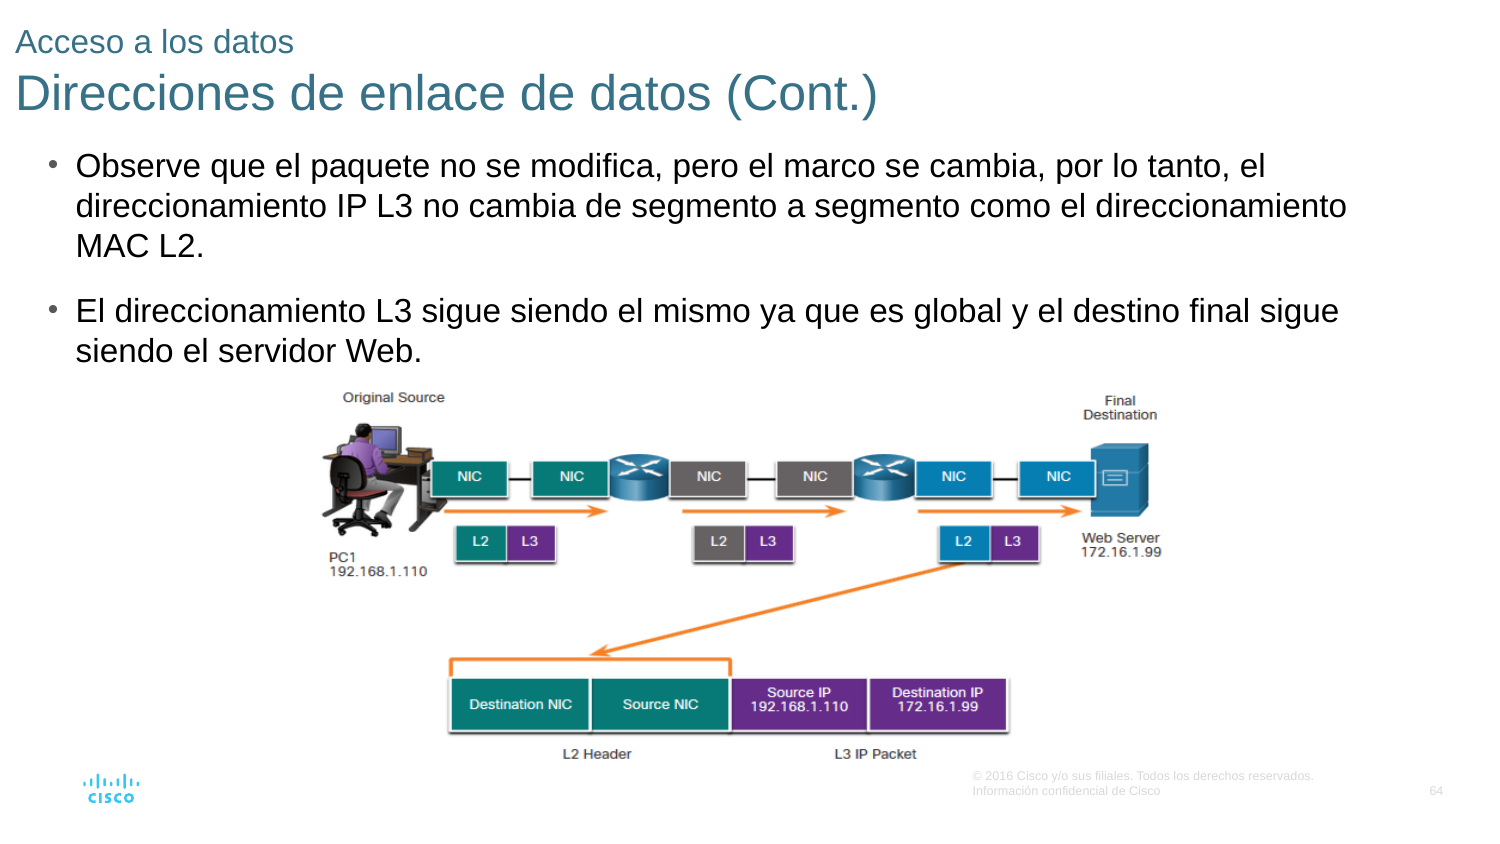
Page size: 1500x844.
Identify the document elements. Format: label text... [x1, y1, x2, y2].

list Observe que el paquete no se modifica, pero el marco se cambia, por lo tanto, el direccionamiento IP L3 no cambia de segmento a segmento como el direccionamiento MAC L2. El direccionamiento L3 sigue siendo el mismo ya que es global y el destino final sigue siendo el servidor Web. [32, 136, 1447, 335]
picture [318, 386, 1176, 761]
title Acceso a los datos Direcciones de enlace de datos (Cont.) [0, 0, 1080, 142]
